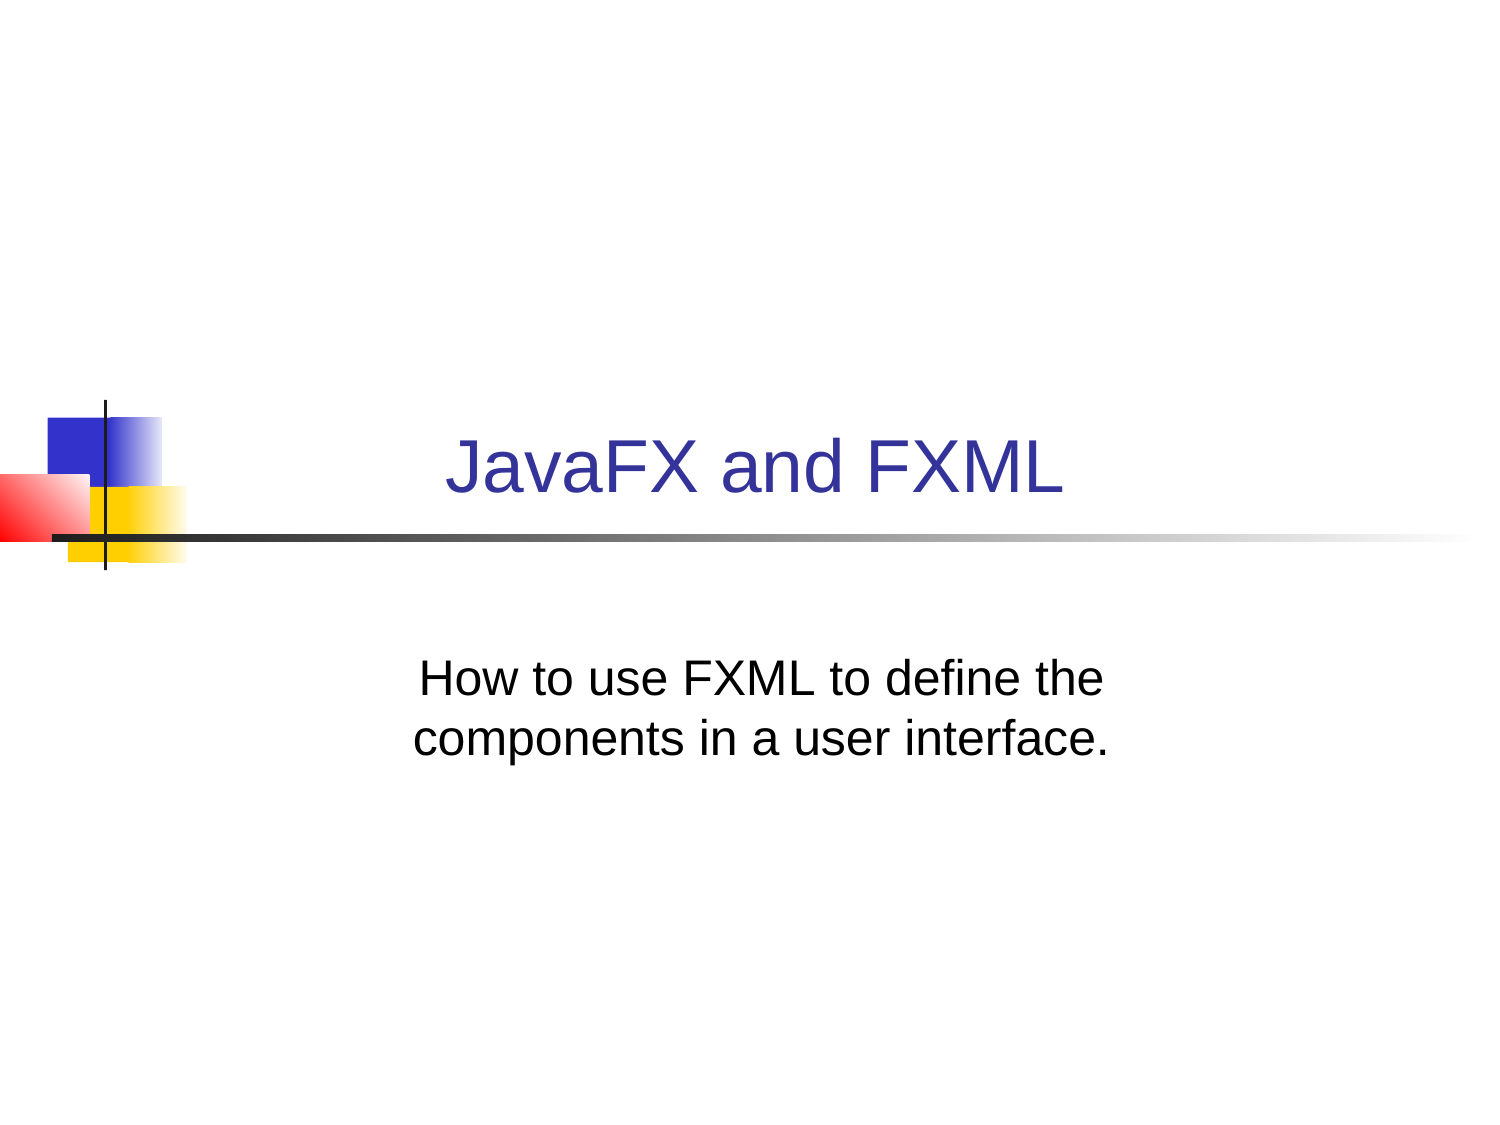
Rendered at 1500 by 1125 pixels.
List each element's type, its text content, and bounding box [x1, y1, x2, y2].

title JavaFX and FXML [162, 274, 1349, 515]
text_box How to use FXML to define the components in a user interface. [271, 637, 1252, 773]
subtitle [225, 637, 1276, 925]
